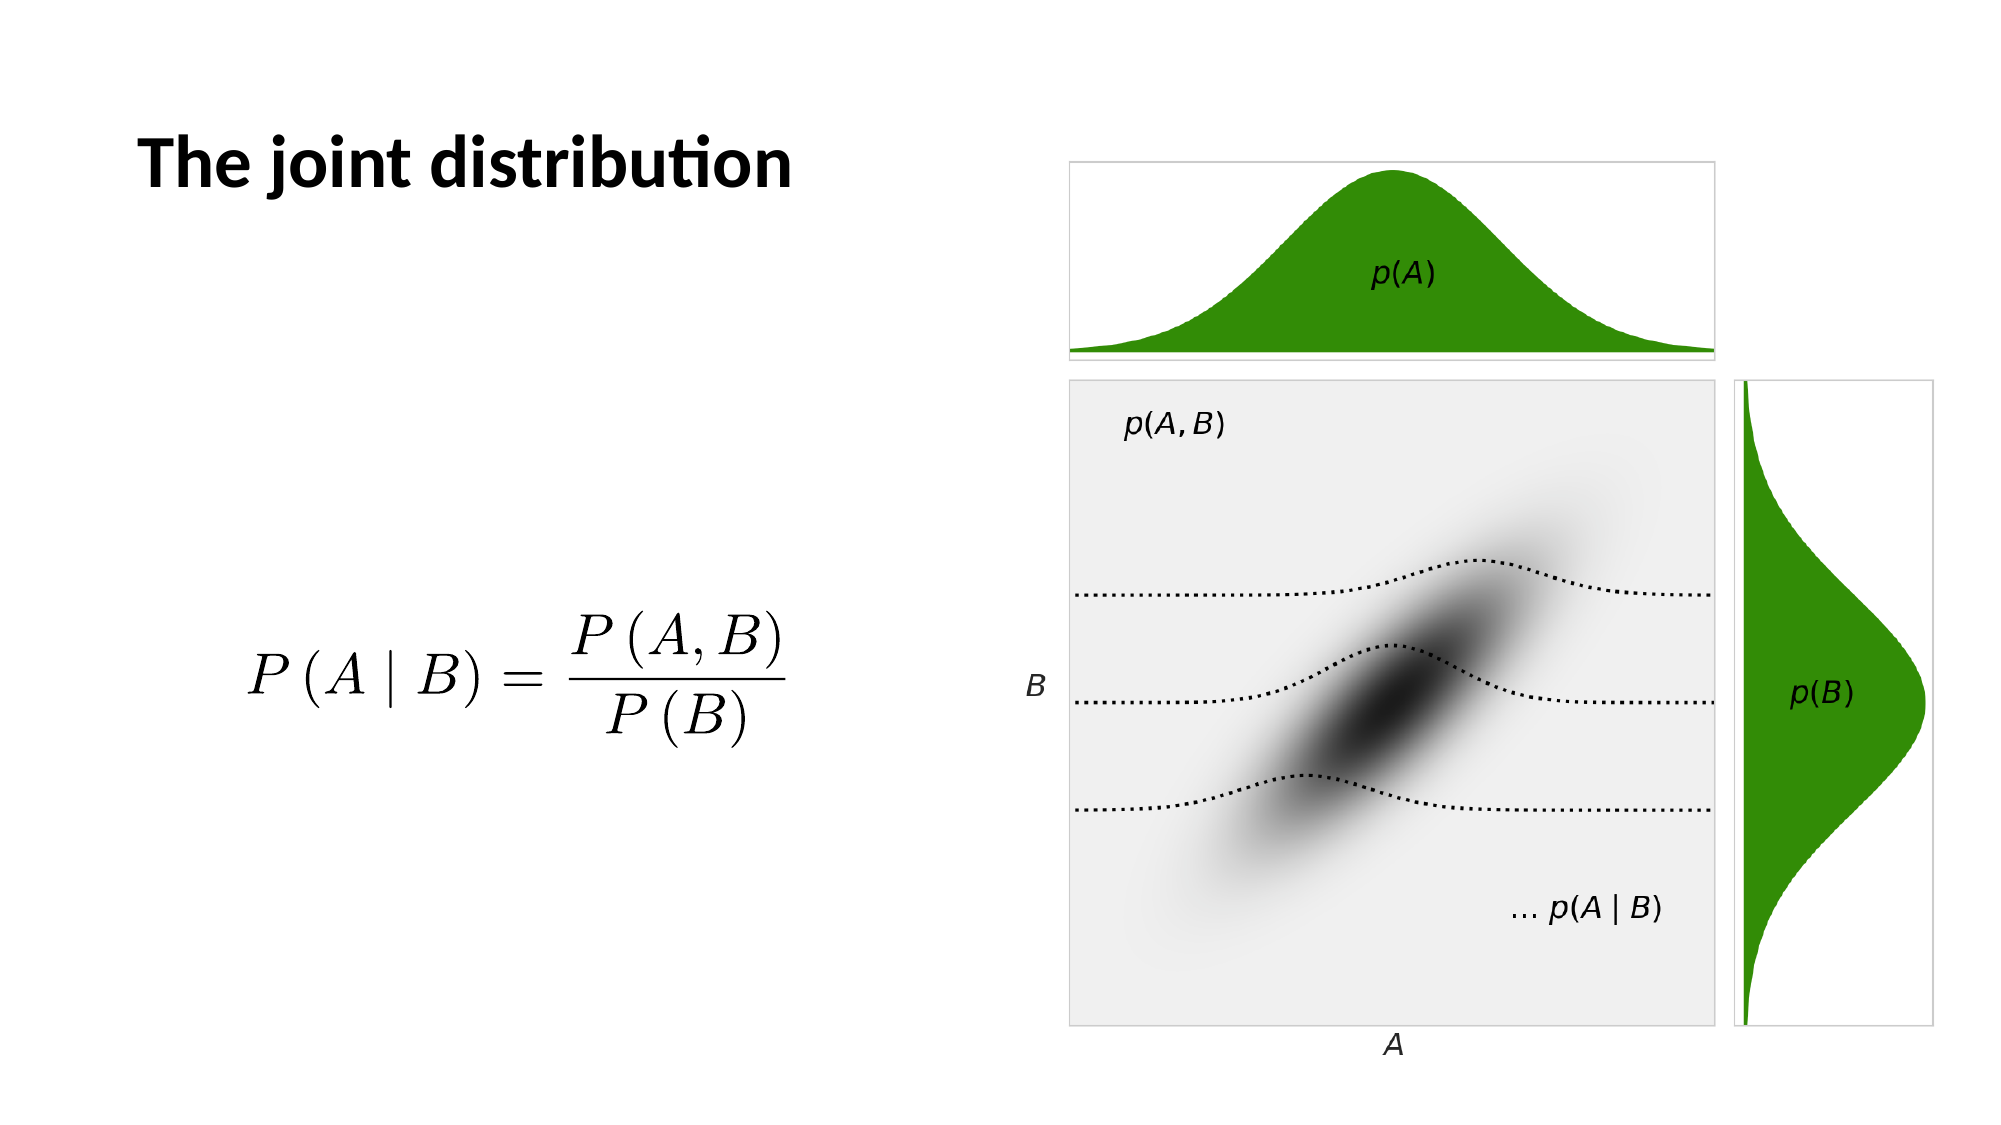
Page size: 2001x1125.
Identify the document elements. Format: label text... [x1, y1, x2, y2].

picture [242, 608, 788, 751]
title The joint distribution [137, 59, 1863, 278]
picture [1012, 149, 1945, 1074]
